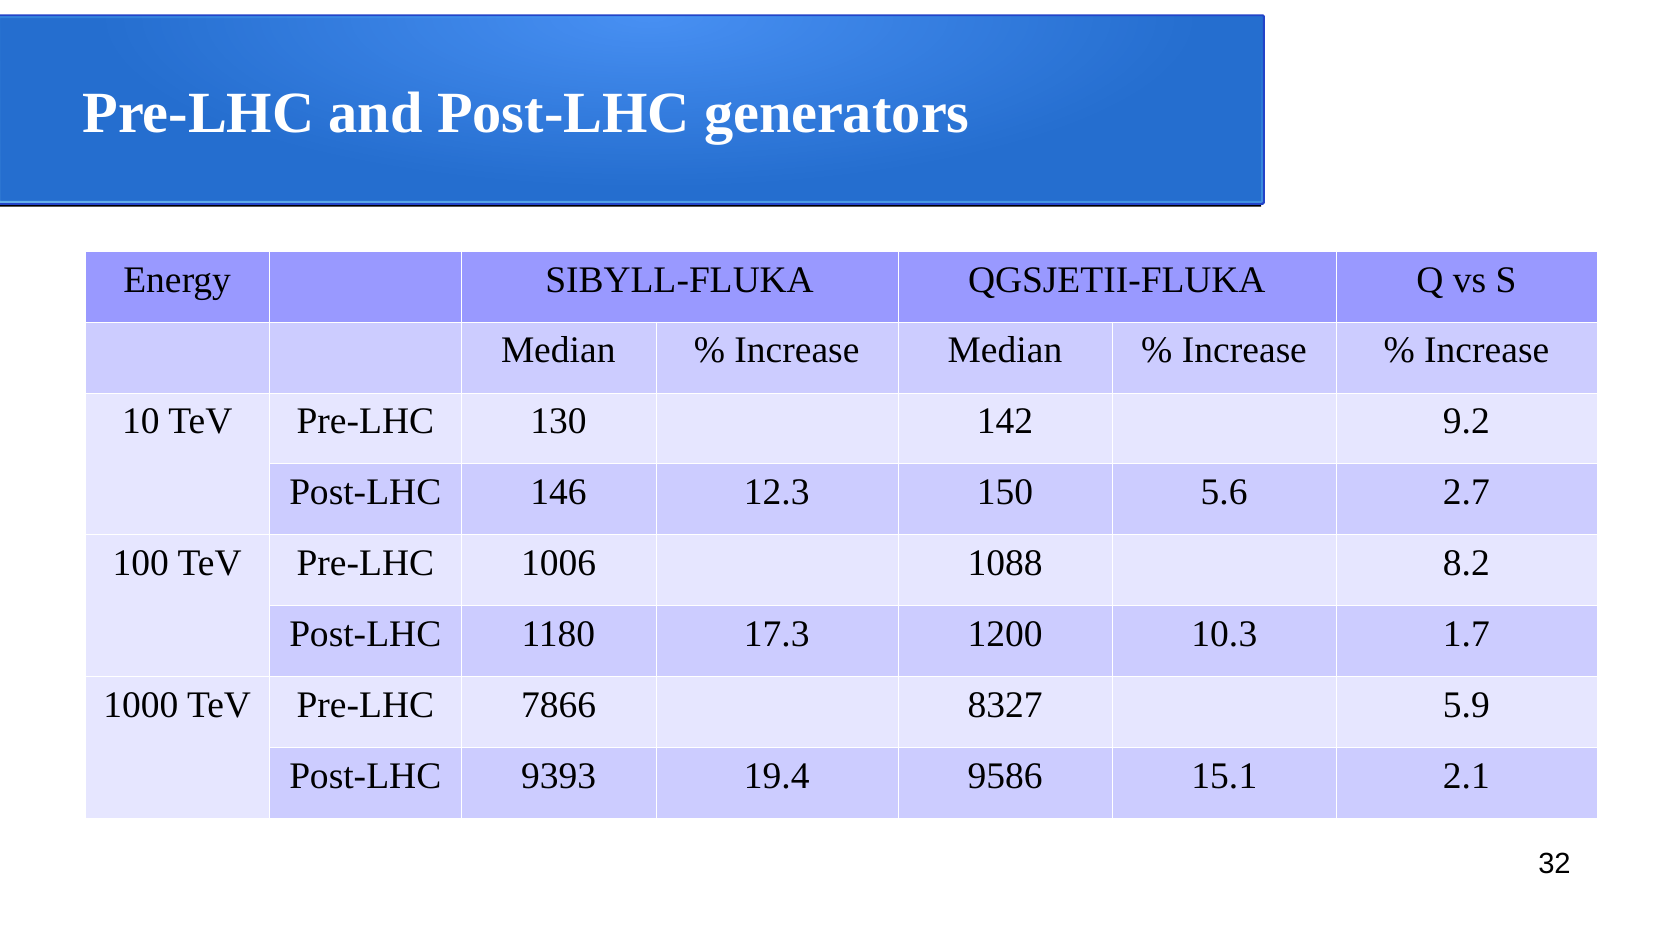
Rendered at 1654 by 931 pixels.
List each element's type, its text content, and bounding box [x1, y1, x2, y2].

table_cell [1113, 535, 1336, 605]
table_cell [270, 323, 461, 393]
table_cell 12.3 [657, 464, 898, 534]
table_cell 19.4 [657, 748, 898, 818]
table_cell 9.2 [1337, 394, 1597, 463]
table_cell 100 TeV [86, 535, 269, 676]
table_cell Pre-LHC [270, 394, 461, 463]
table_cell 146 [462, 464, 656, 534]
table_cell Median [462, 323, 656, 393]
table_header SIBYLL-FLUKA [462, 252, 898, 322]
table_cell 8327 [899, 677, 1112, 747]
table_cell 8.2 [1337, 535, 1597, 605]
table_cell 17.3 [657, 606, 898, 676]
table_cell 1088 [899, 535, 1112, 605]
table_cell 130 [462, 394, 656, 463]
table_cell [657, 677, 898, 747]
table_header Energy [86, 252, 269, 322]
table_cell Pre-LHC [270, 677, 461, 747]
table_cell 1006 [462, 535, 656, 605]
table_cell 2.7 [1337, 464, 1597, 534]
table_cell [657, 535, 898, 605]
table_cell 142 [899, 394, 1112, 463]
table_cell 1.7 [1337, 606, 1597, 676]
table_cell [86, 323, 269, 393]
title Pre-LHC and Post-LHC generators [82, 29, 1235, 195]
table_cell Pre-LHC [270, 535, 461, 605]
table_cell 1000 TeV [86, 677, 269, 818]
table_header QGSJETII-FLUKA [899, 252, 1336, 322]
table_cell Post-LHC [270, 606, 461, 676]
table_cell [1113, 394, 1336, 463]
table_cell 7866 [462, 677, 656, 747]
table_cell Post-LHC [270, 464, 461, 534]
table_cell 1180 [462, 606, 656, 676]
table_cell 10.3 [1113, 606, 1336, 676]
table_cell % Increase [657, 323, 898, 393]
table_cell 9586 [899, 748, 1112, 818]
table_cell Post-LHC [270, 748, 461, 818]
table_cell % Increase [1337, 323, 1597, 393]
table_cell 150 [899, 464, 1112, 534]
table_header Q vs S [1337, 252, 1597, 322]
table_cell [1113, 677, 1336, 747]
table_cell 15.1 [1113, 748, 1336, 818]
table_cell 10 TeV [86, 394, 269, 534]
table_cell % Increase [1113, 323, 1336, 393]
table_cell 5.6 [1113, 464, 1336, 534]
table_cell 9393 [462, 748, 656, 818]
table_cell Median [899, 323, 1112, 393]
table_cell 1200 [899, 606, 1112, 676]
table_cell [657, 394, 898, 463]
table_cell 5.9 [1337, 677, 1597, 747]
table_header [270, 252, 461, 322]
table_cell 2.1 [1337, 748, 1597, 818]
